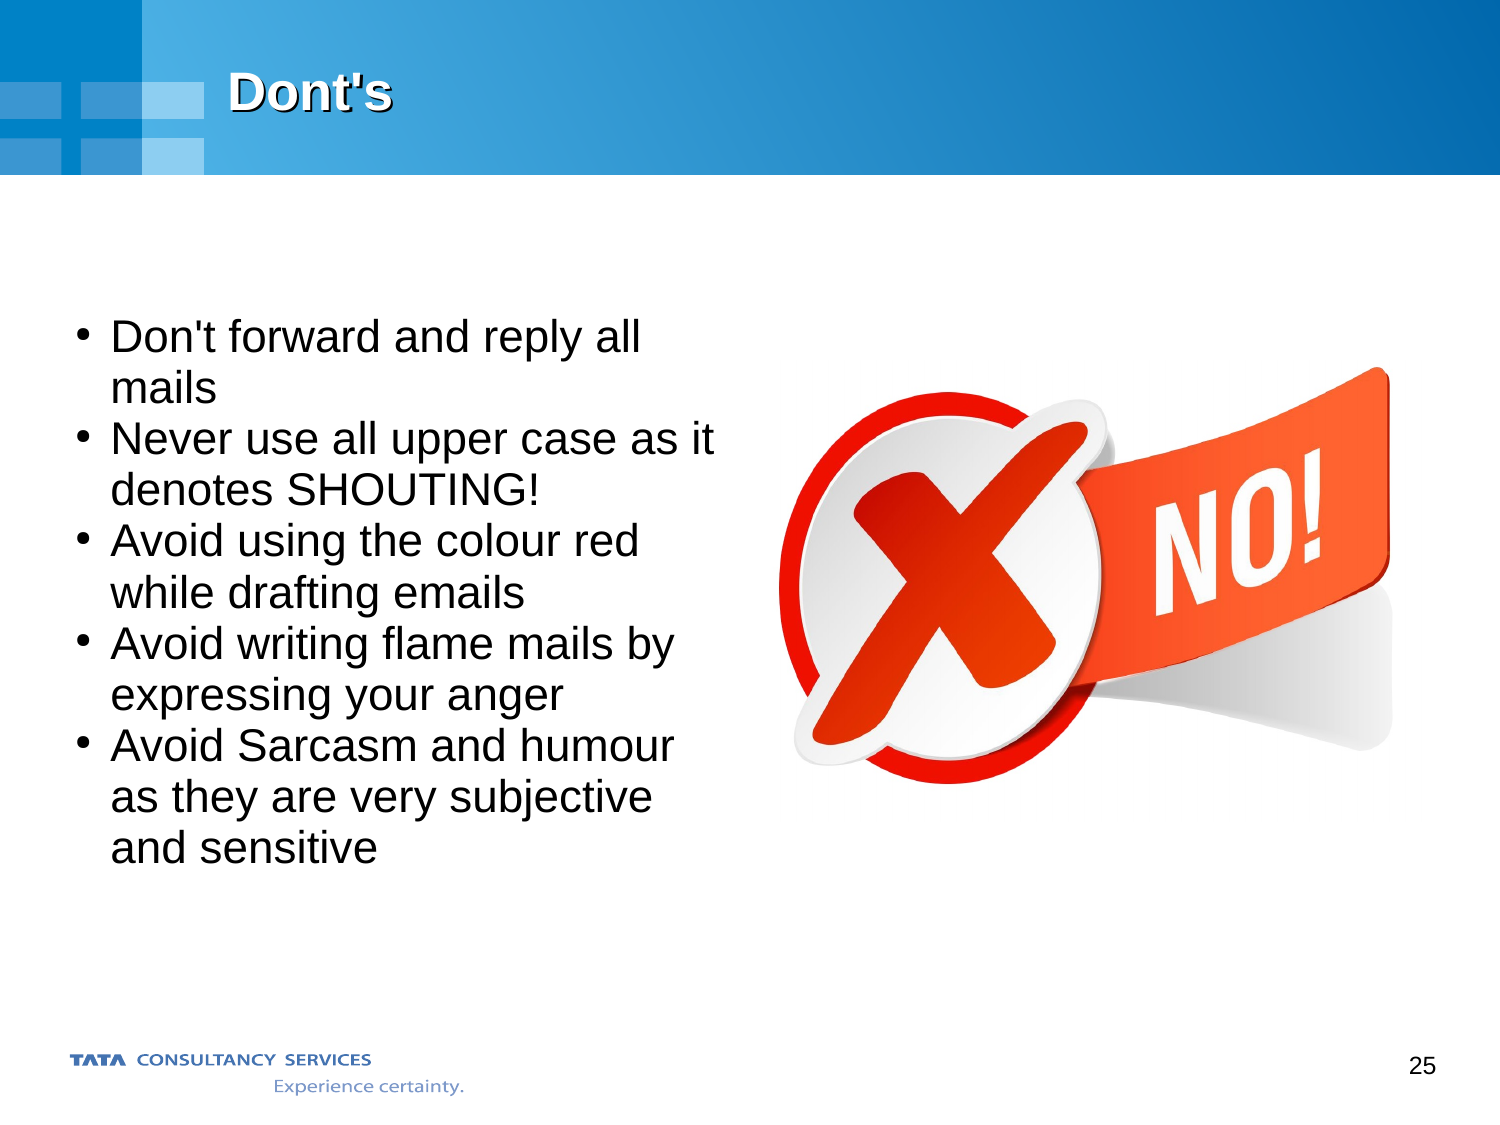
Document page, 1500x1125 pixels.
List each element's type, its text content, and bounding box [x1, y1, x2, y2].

list Don't forward and reply all mails Never use all upper case as it denotes SHOUTING! Avoid using the colour red while drafting emails Avoid writing flame mails by expressing your anger Avoid Sarcasm and humour as they are very subjective and sensitive [75, 263, 732, 919]
title Dont's [212, 54, 1447, 131]
picture [764, 360, 1422, 822]
